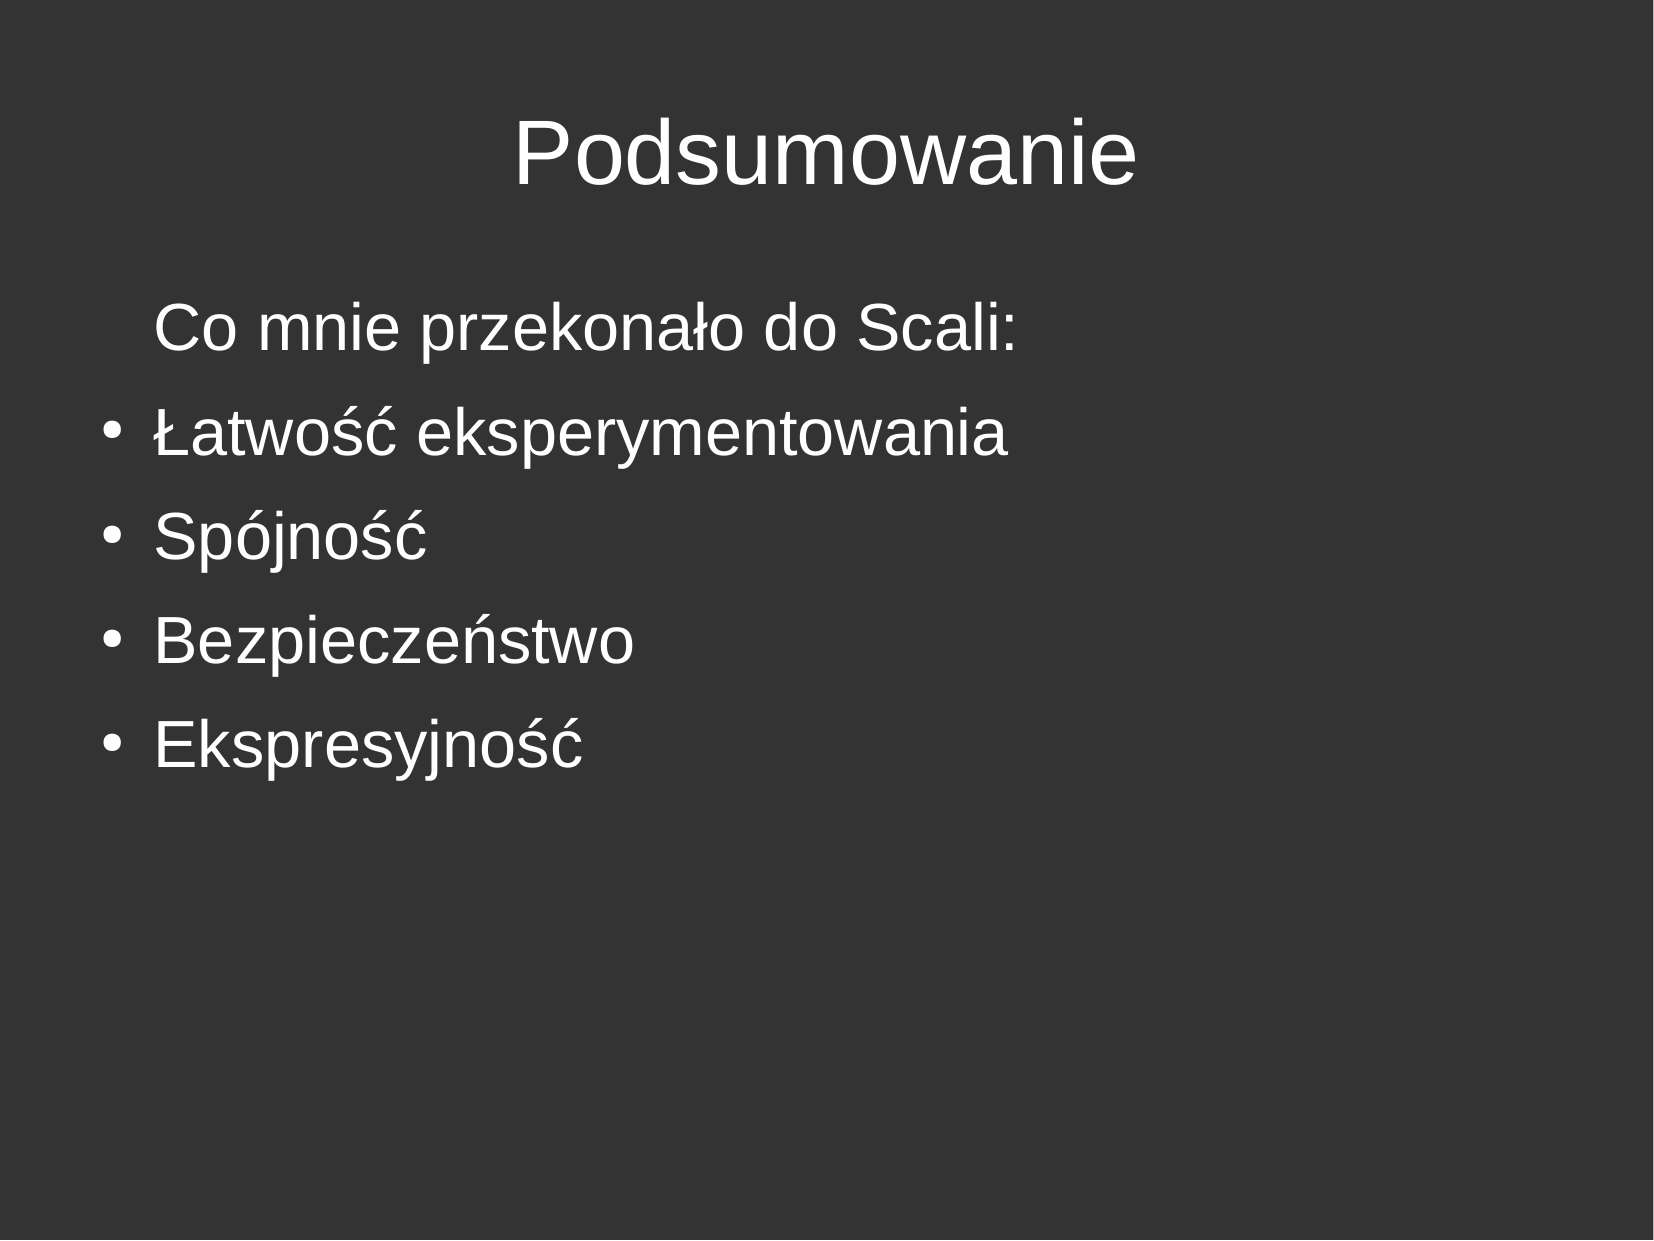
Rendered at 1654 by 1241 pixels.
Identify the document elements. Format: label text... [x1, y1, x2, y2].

title Podsumowanie [82, 49, 1571, 257]
list Co mnie przekonało do Scali: Łatwość eksperymentowania Spójność Bezpieczeństwo Ekspresyjność [82, 290, 1571, 1010]
